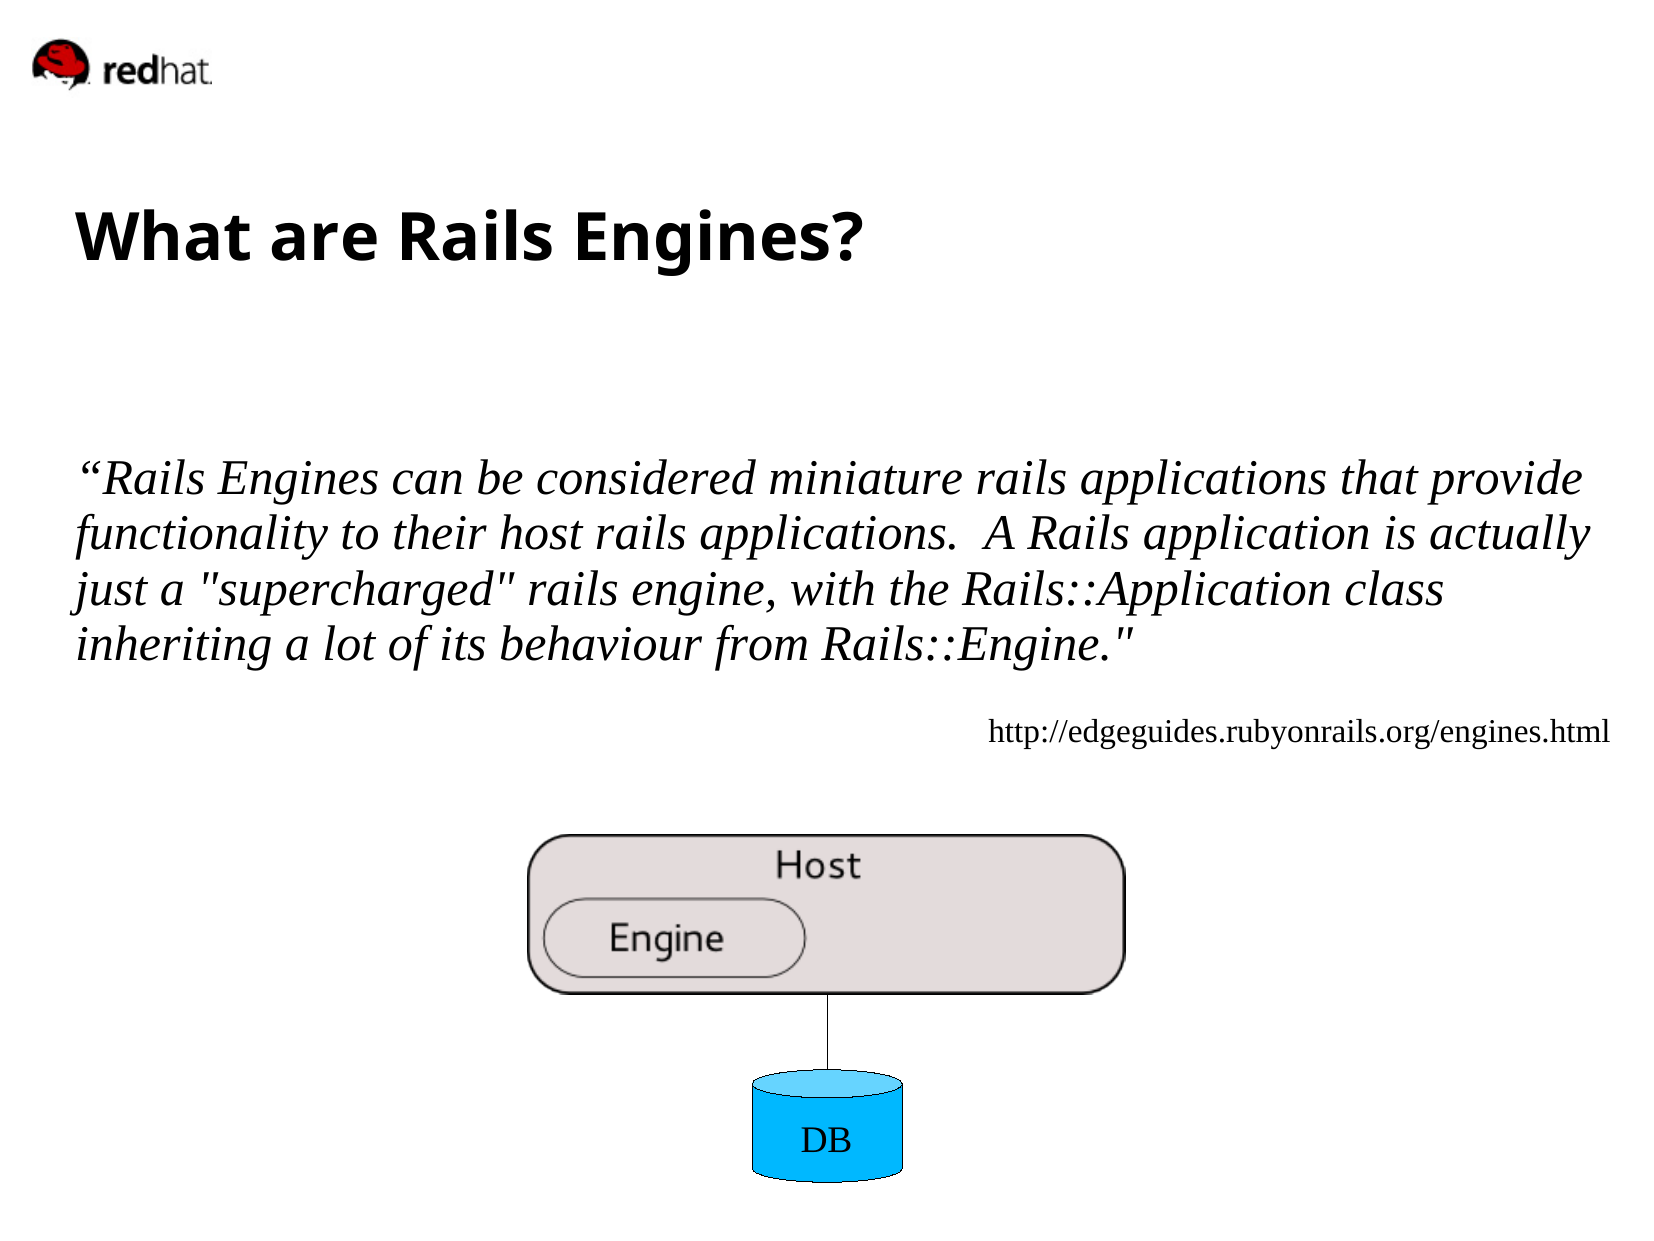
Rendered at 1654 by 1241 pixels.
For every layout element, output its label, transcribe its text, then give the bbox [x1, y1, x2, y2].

picture [527, 834, 1126, 995]
text_box DB [800, 1119, 853, 1165]
picture [31, 37, 212, 98]
title What are Rails Engines? [75, 130, 1488, 338]
text_box [752, 1085, 903, 1183]
text_box “Rails Engines can be considered miniature rails applications that provide functionality to their host rails applications. A Rails application is actually just a "supercharged" rails engine, with the Rails::Application class inheriting a lot of its behaviour from Rails::Engine." [75, 450, 1613, 713]
text_box http://edgeguides.rubyonrails.org/engines.html [675, 712, 1612, 774]
